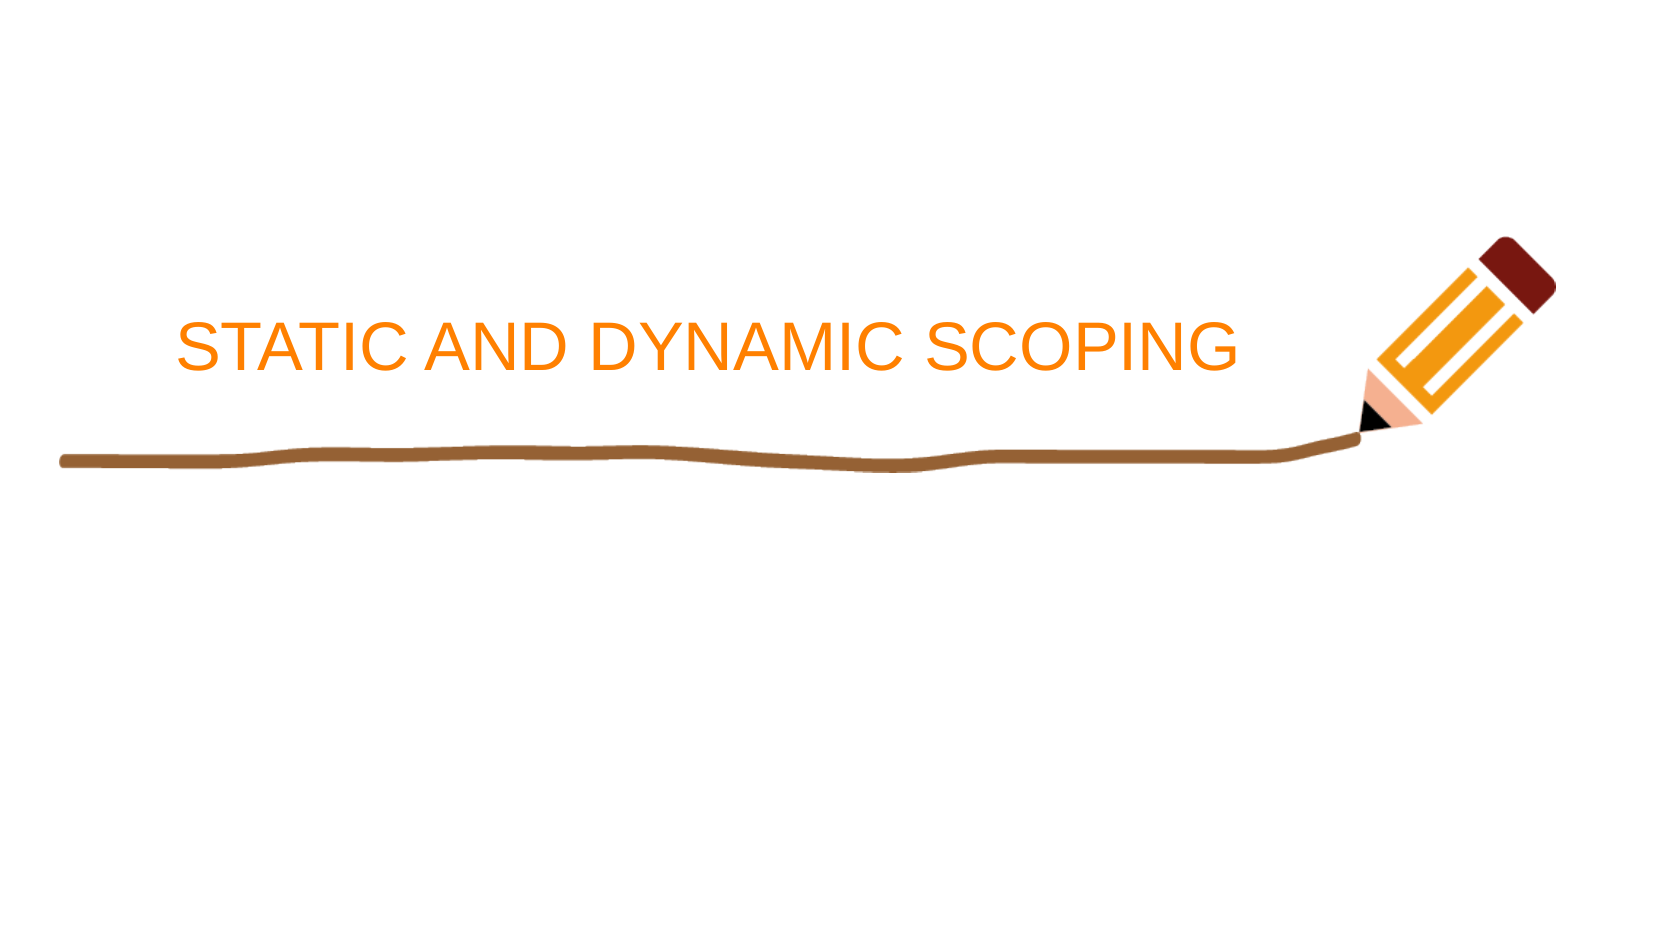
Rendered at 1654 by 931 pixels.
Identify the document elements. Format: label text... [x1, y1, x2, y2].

picture [59, 236, 1556, 473]
title STATIC AND DYNAMIC SCOPING [88, 265, 1329, 429]
